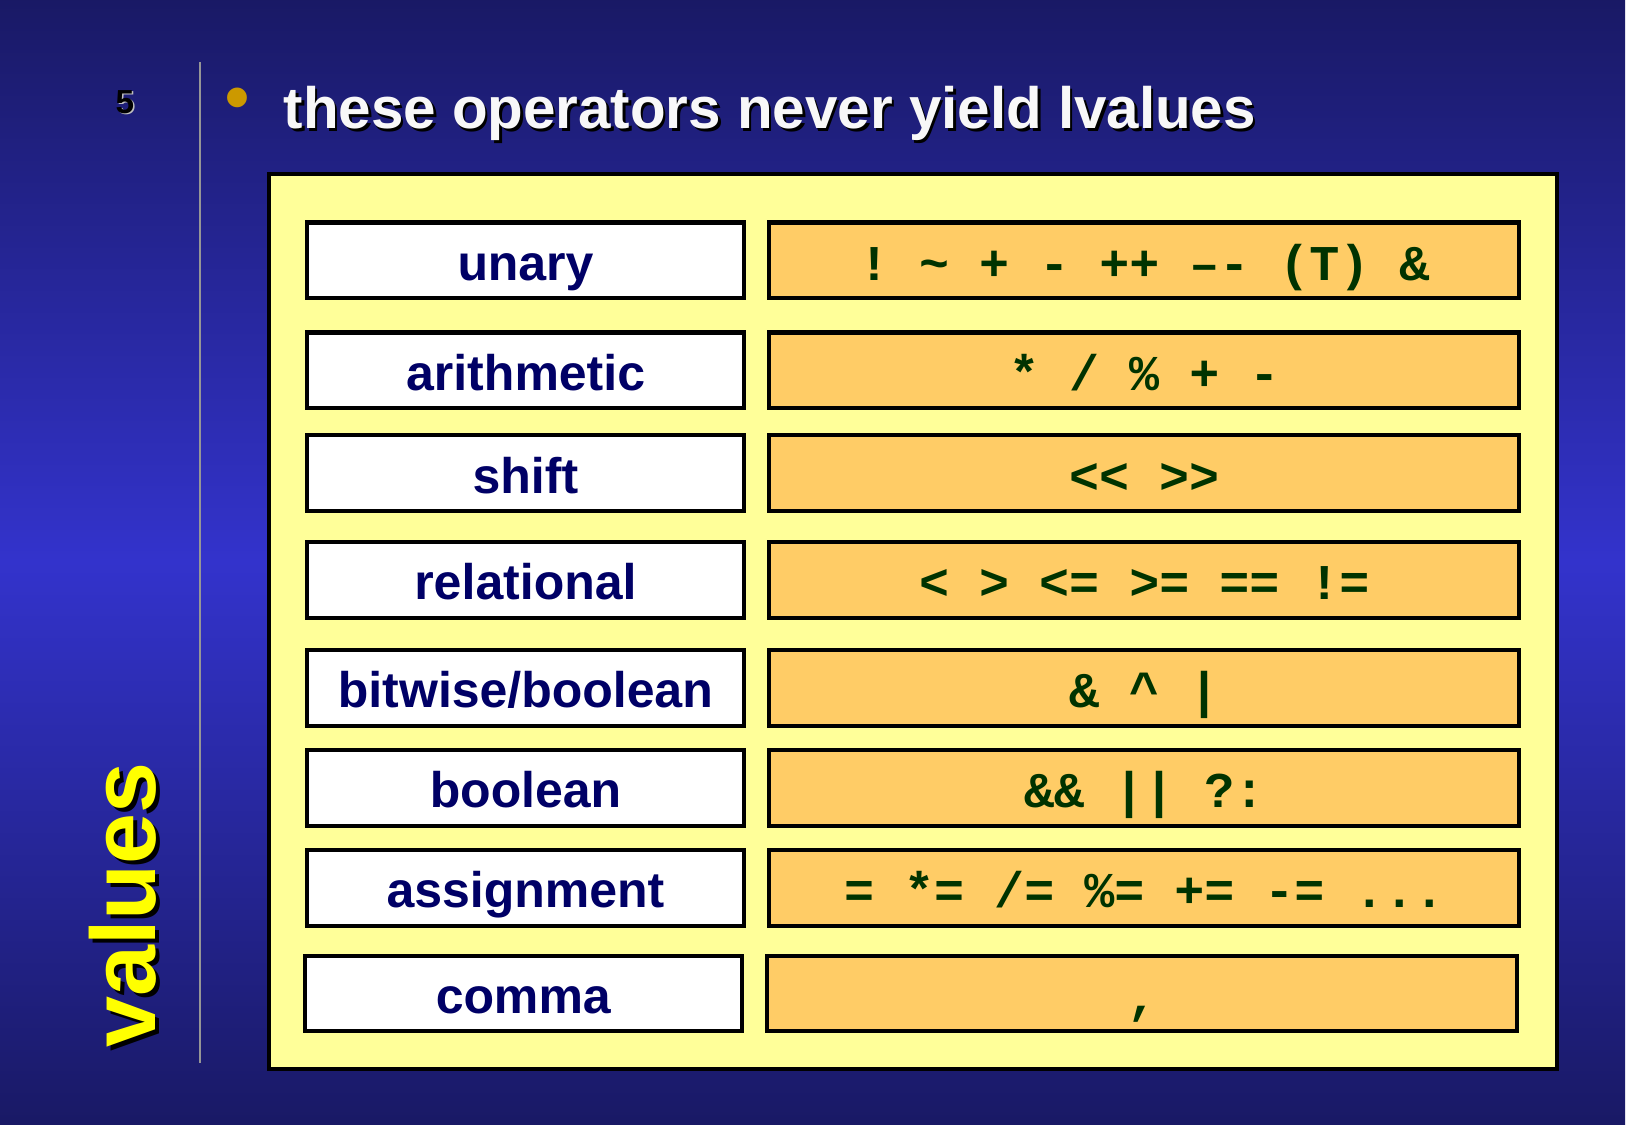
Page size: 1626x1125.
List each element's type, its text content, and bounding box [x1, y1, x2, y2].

text_box [269, 174, 1557, 1070]
text_box comma [304, 955, 743, 1032]
list these operators never yield lvalues [212, 62, 1550, 1063]
text_box , [767, 955, 1518, 1032]
title values [50, 187, 188, 1063]
